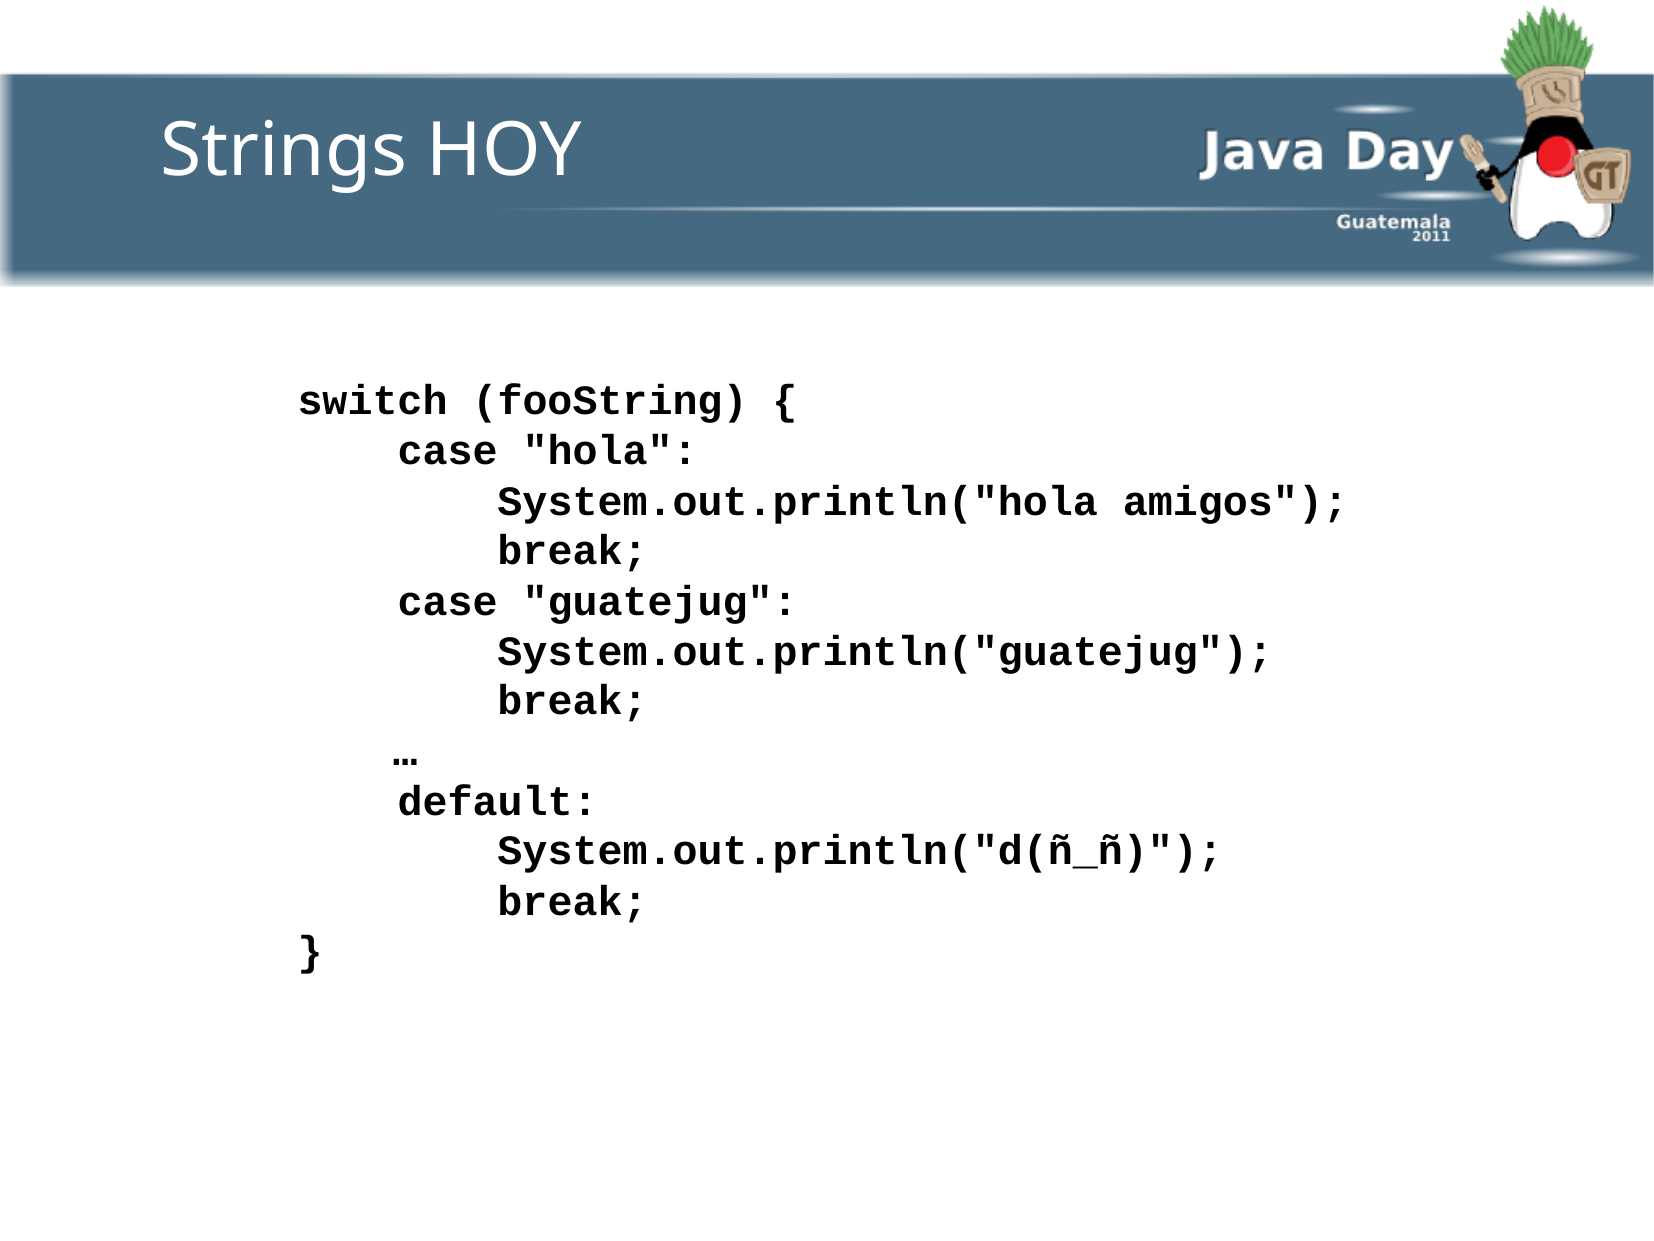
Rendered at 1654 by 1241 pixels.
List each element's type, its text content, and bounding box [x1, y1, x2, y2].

picture [0, 3, 1654, 287]
text_box switch (fooString) { case "hola": System.out.println("hola amigos"); break; case "guatejug": System.out.println("guatejug"); break; … default: System.out.println("d(ñ_ñ)"); break; } [82, 265, 1571, 1055]
title Strings HOY [160, 97, 1532, 265]
